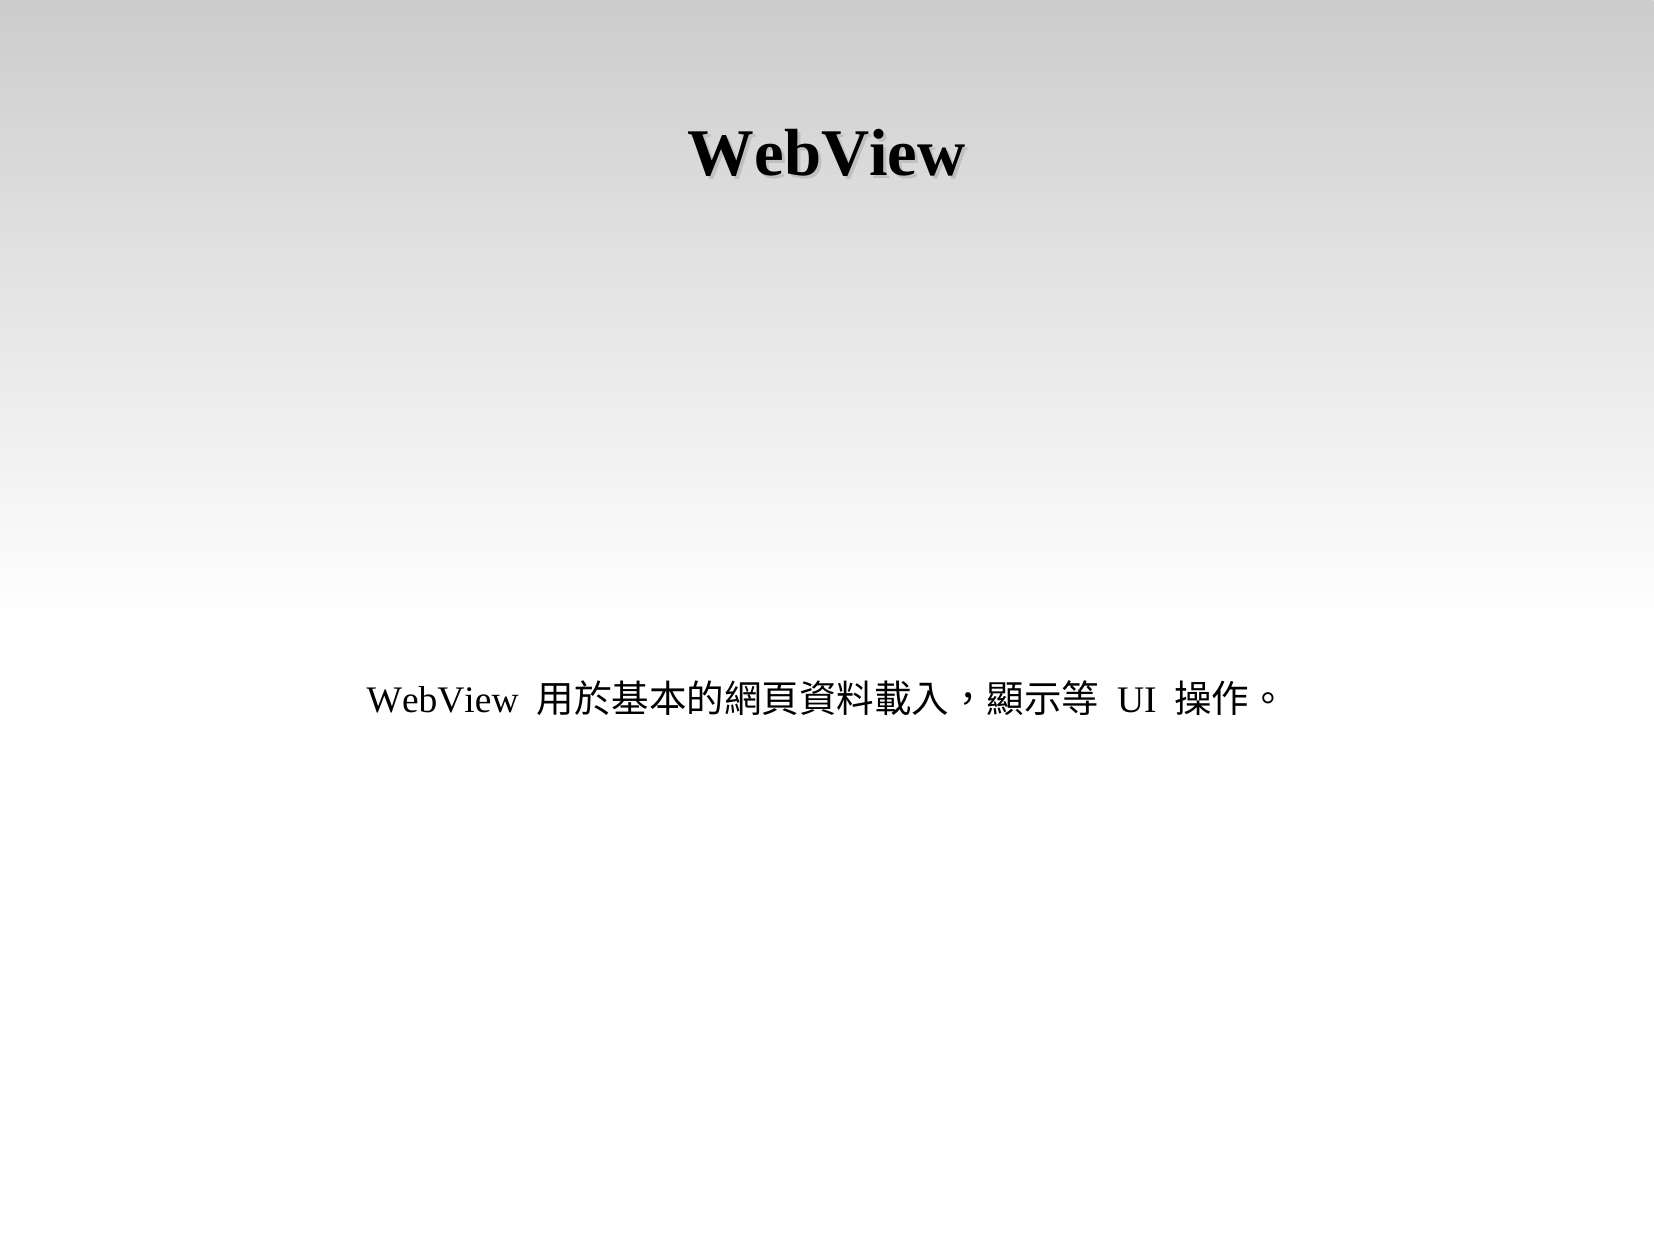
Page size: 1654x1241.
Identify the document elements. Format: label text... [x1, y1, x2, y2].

subtitle WebView 用於基本的網頁資料載入，顯示等 UI 操作。 [82, 297, 1571, 1102]
title WebView [82, 56, 1571, 250]
